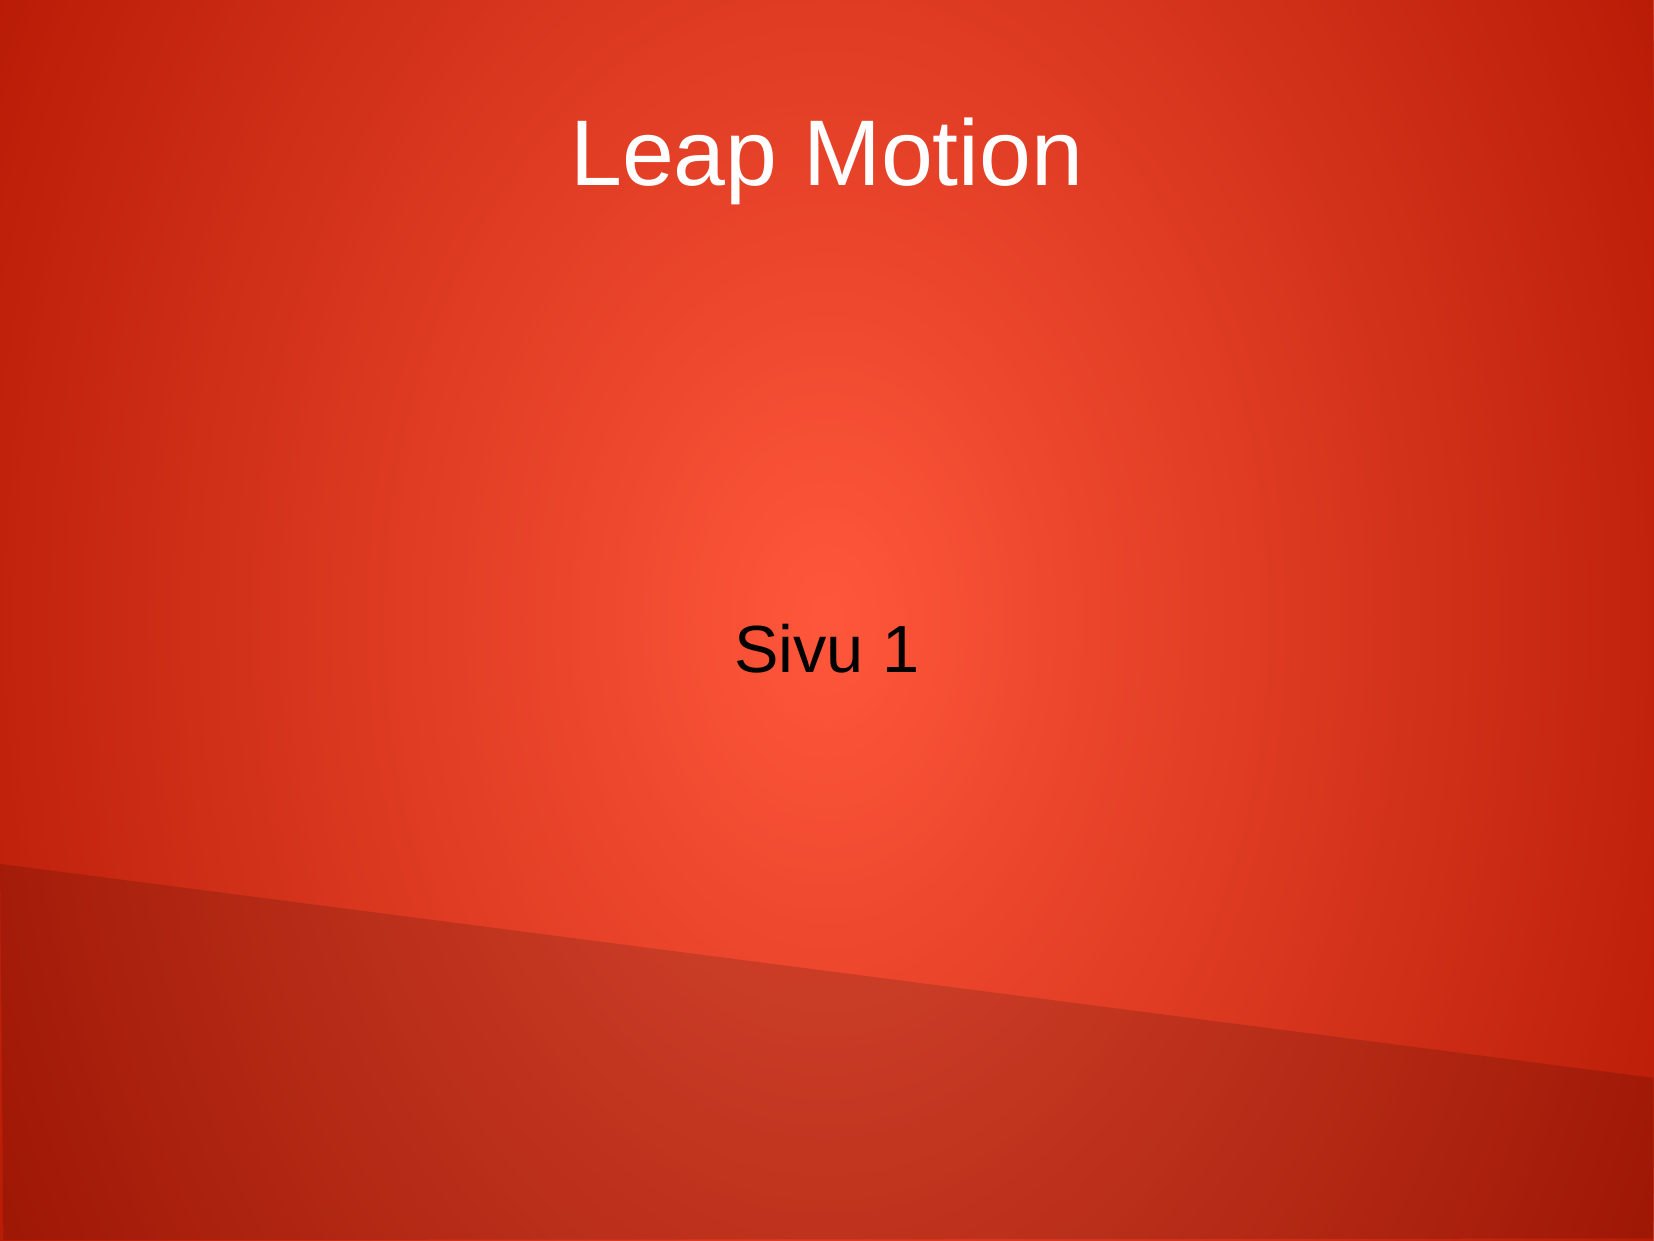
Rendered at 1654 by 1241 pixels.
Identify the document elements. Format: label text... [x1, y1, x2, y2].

subtitle Sivu 1 [82, 290, 1571, 1010]
title Leap Motion [82, 49, 1571, 257]
